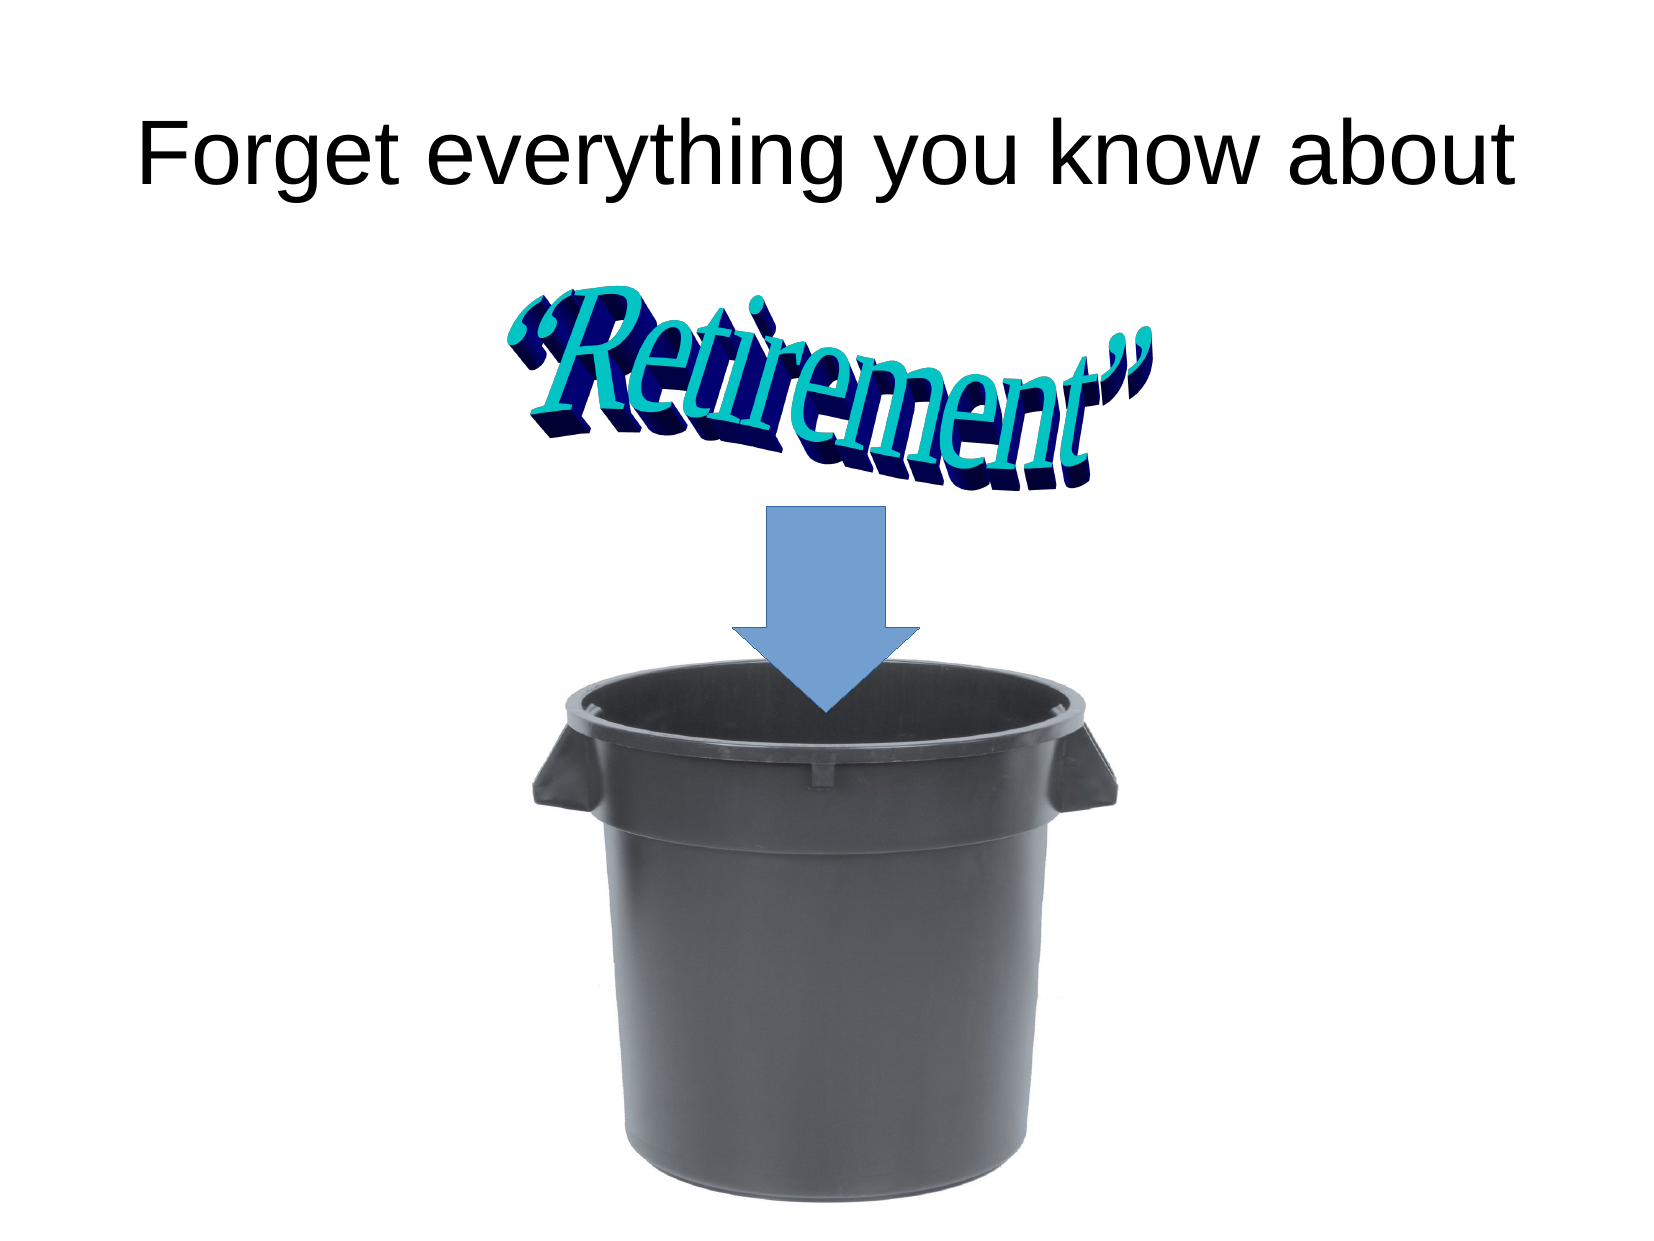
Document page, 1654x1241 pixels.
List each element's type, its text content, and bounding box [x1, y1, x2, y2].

title Forget everything you know about [82, 49, 1571, 257]
picture [450, 652, 1201, 1209]
text_box [732, 506, 920, 713]
